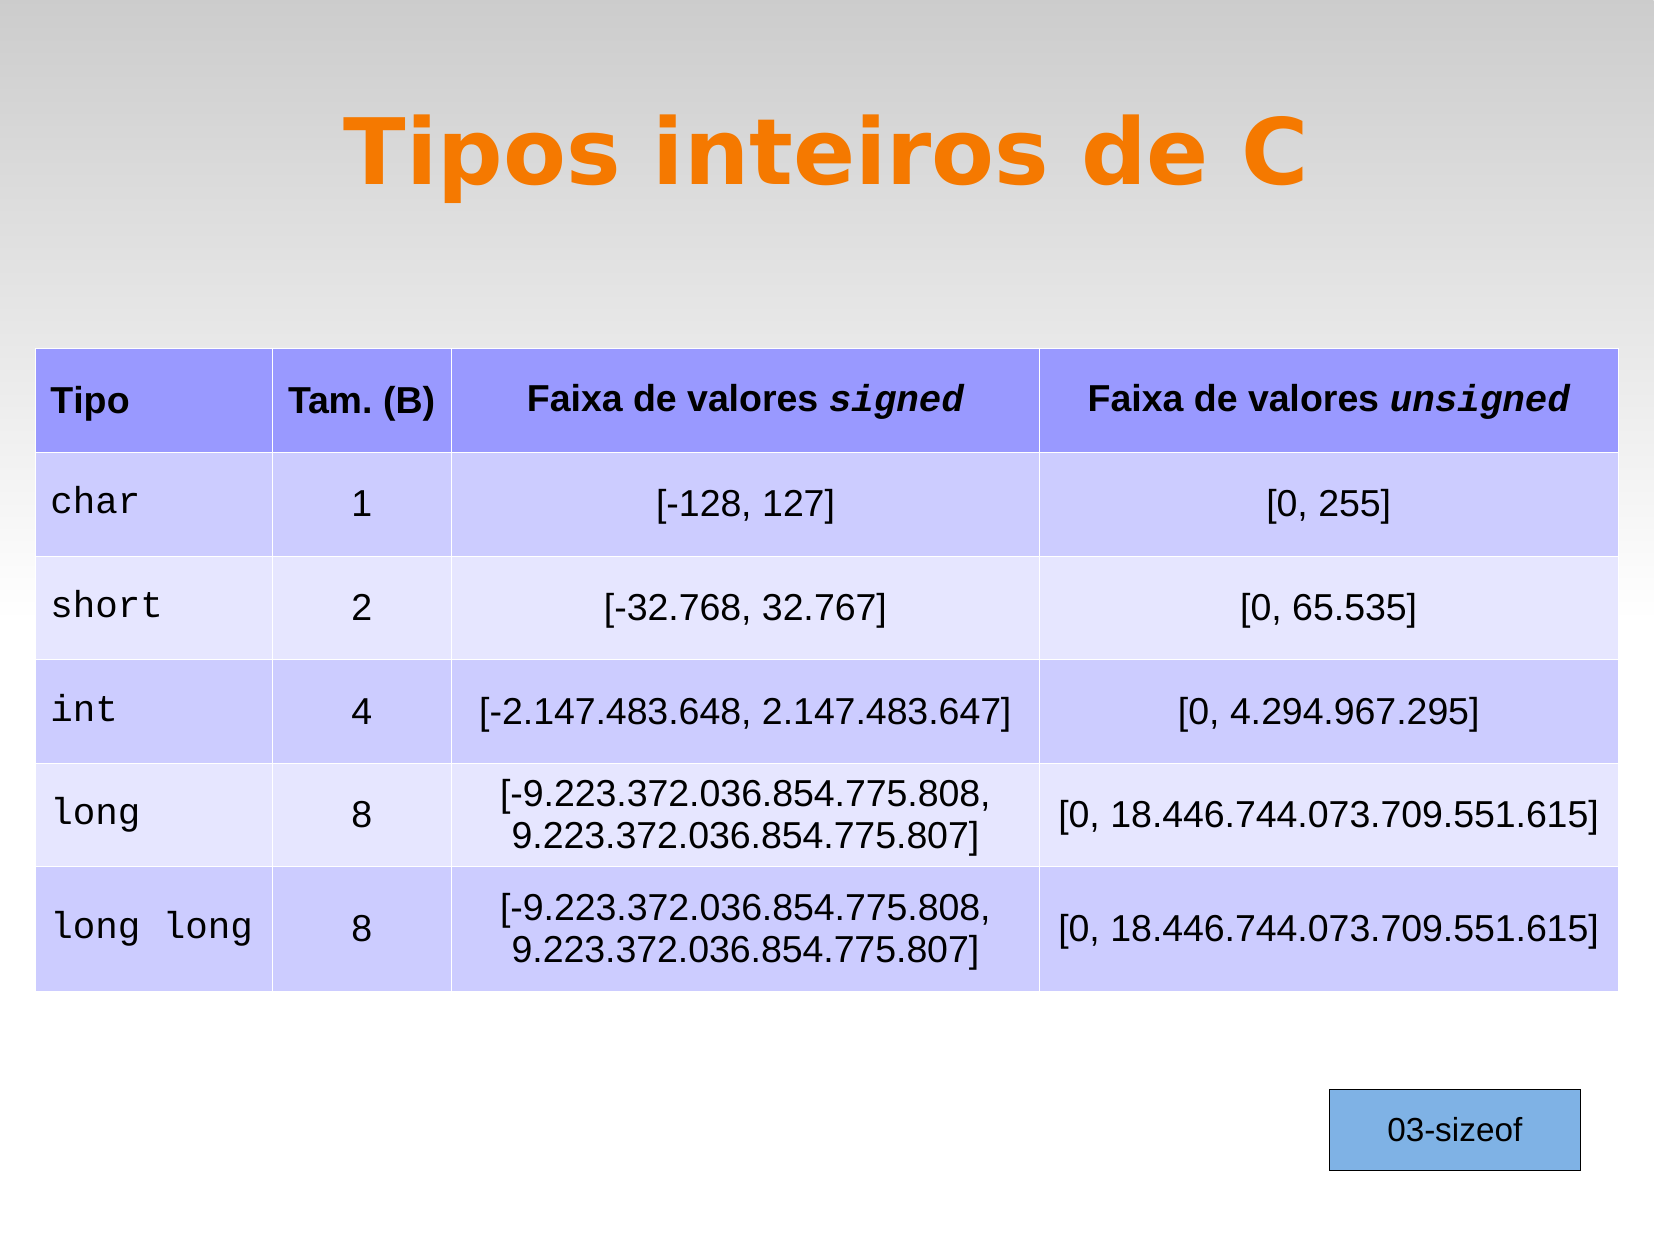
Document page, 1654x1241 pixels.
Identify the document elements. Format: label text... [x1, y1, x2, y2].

table_cell [-32.768, 32.767] [452, 557, 1039, 659]
table_cell 4 [273, 660, 451, 763]
table_cell [0, 18.446.744.073.709.551.615] [1040, 867, 1618, 991]
table_cell [0, 18.446.744.073.709.551.615] [1040, 764, 1618, 866]
table_cell [-9.223.372.036.854.775.808, 9.223.372.036.854.775.807] [452, 764, 1039, 866]
table_cell long [36, 764, 272, 866]
table_cell 1 [273, 453, 451, 556]
table_cell char [36, 453, 272, 556]
text_box 03-sizeof [1329, 1089, 1581, 1171]
table_header Tam. (B) [273, 349, 451, 452]
table_header Tipo [36, 349, 272, 452]
table_cell [0, 255] [1040, 453, 1618, 556]
table_cell short [36, 557, 272, 659]
table_cell [0, 4.294.967.295] [1040, 660, 1618, 763]
table_cell 8 [273, 867, 451, 991]
title Tipos inteiros de C [82, 49, 1571, 257]
table_cell int [36, 660, 272, 763]
table_cell [0, 65.535] [1040, 557, 1618, 659]
table_cell 8 [273, 764, 451, 866]
table_cell long long [36, 867, 272, 991]
table_cell [-128, 127] [452, 453, 1039, 556]
table_cell 2 [273, 557, 451, 659]
table_header Faixa de valores unsigned [1040, 349, 1618, 452]
table_cell [-9.223.372.036.854.775.808, 9.223.372.036.854.775.807] [452, 867, 1039, 991]
table_header Faixa de valores signed [452, 349, 1039, 452]
table_cell [-2.147.483.648, 2.147.483.647] [452, 660, 1039, 763]
